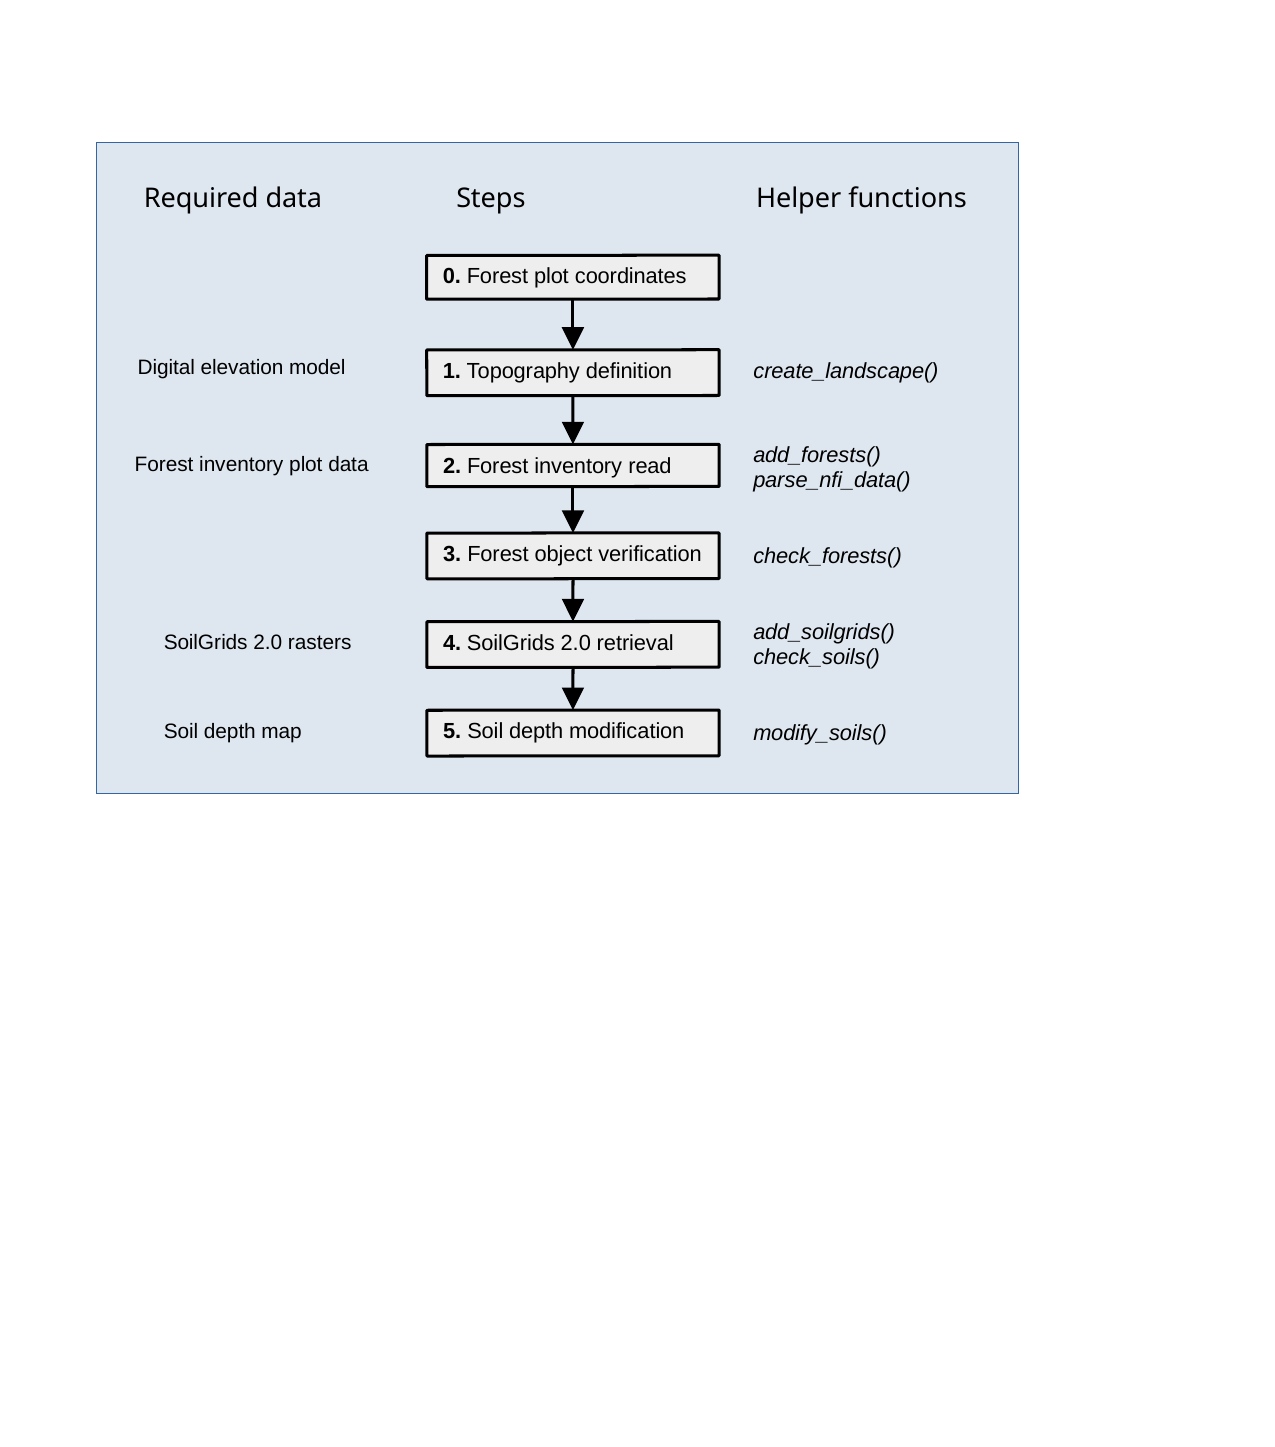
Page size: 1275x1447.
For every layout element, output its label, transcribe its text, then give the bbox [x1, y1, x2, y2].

text_box modify_soils() [738, 713, 987, 753]
text_box 3. Forest object verification [426, 532, 720, 579]
text_box SoilGrids 2.0 rasters [149, 623, 375, 664]
text_box 0. Forest plot coordinates [426, 255, 720, 300]
text_box Soil depth map [149, 711, 375, 752]
text_box [96, 142, 1019, 794]
text_box Steps [441, 171, 694, 225]
text_box Digital elevation model [115, 344, 382, 396]
text_box add_forests() parse_nfi_data() [738, 435, 960, 502]
text_box check_forests() [738, 536, 987, 576]
text_box create_landscape() [738, 351, 986, 391]
text_box Helper functions [741, 171, 994, 225]
text_box 1. Topography definition [426, 349, 720, 396]
text_box 4. SoilGrids 2.0 retrieval [426, 621, 720, 668]
text_box add_soilgrids() check_soils() [738, 612, 987, 677]
text_box 5. Soil depth modification [426, 710, 720, 757]
text_box Forest inventory plot data [115, 452, 382, 492]
text_box 2. Forest inventory read [426, 444, 720, 487]
text_box Required data [129, 171, 370, 225]
